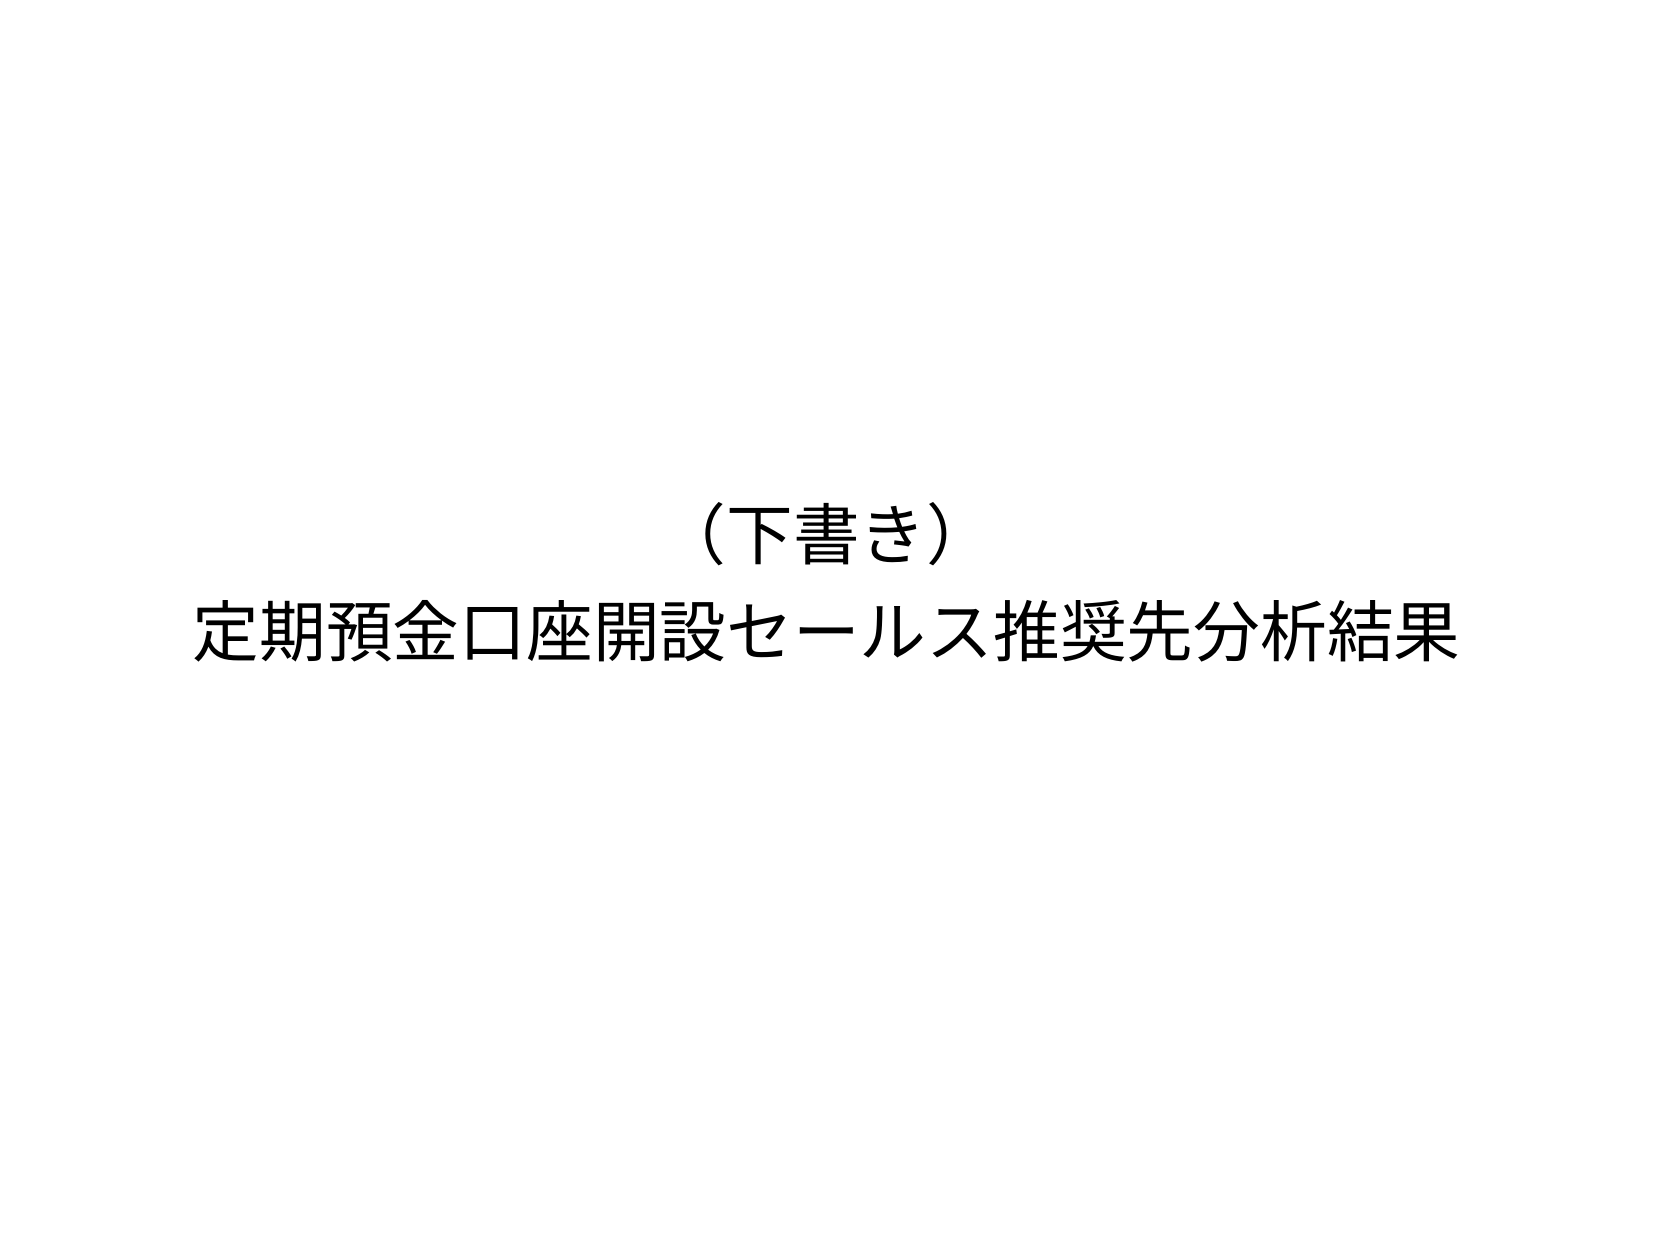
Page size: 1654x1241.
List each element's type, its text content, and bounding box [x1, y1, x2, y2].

subtitle （下書き） 定期預金口座開設セールス推奨先分析結果 [82, 49, 1571, 1109]
